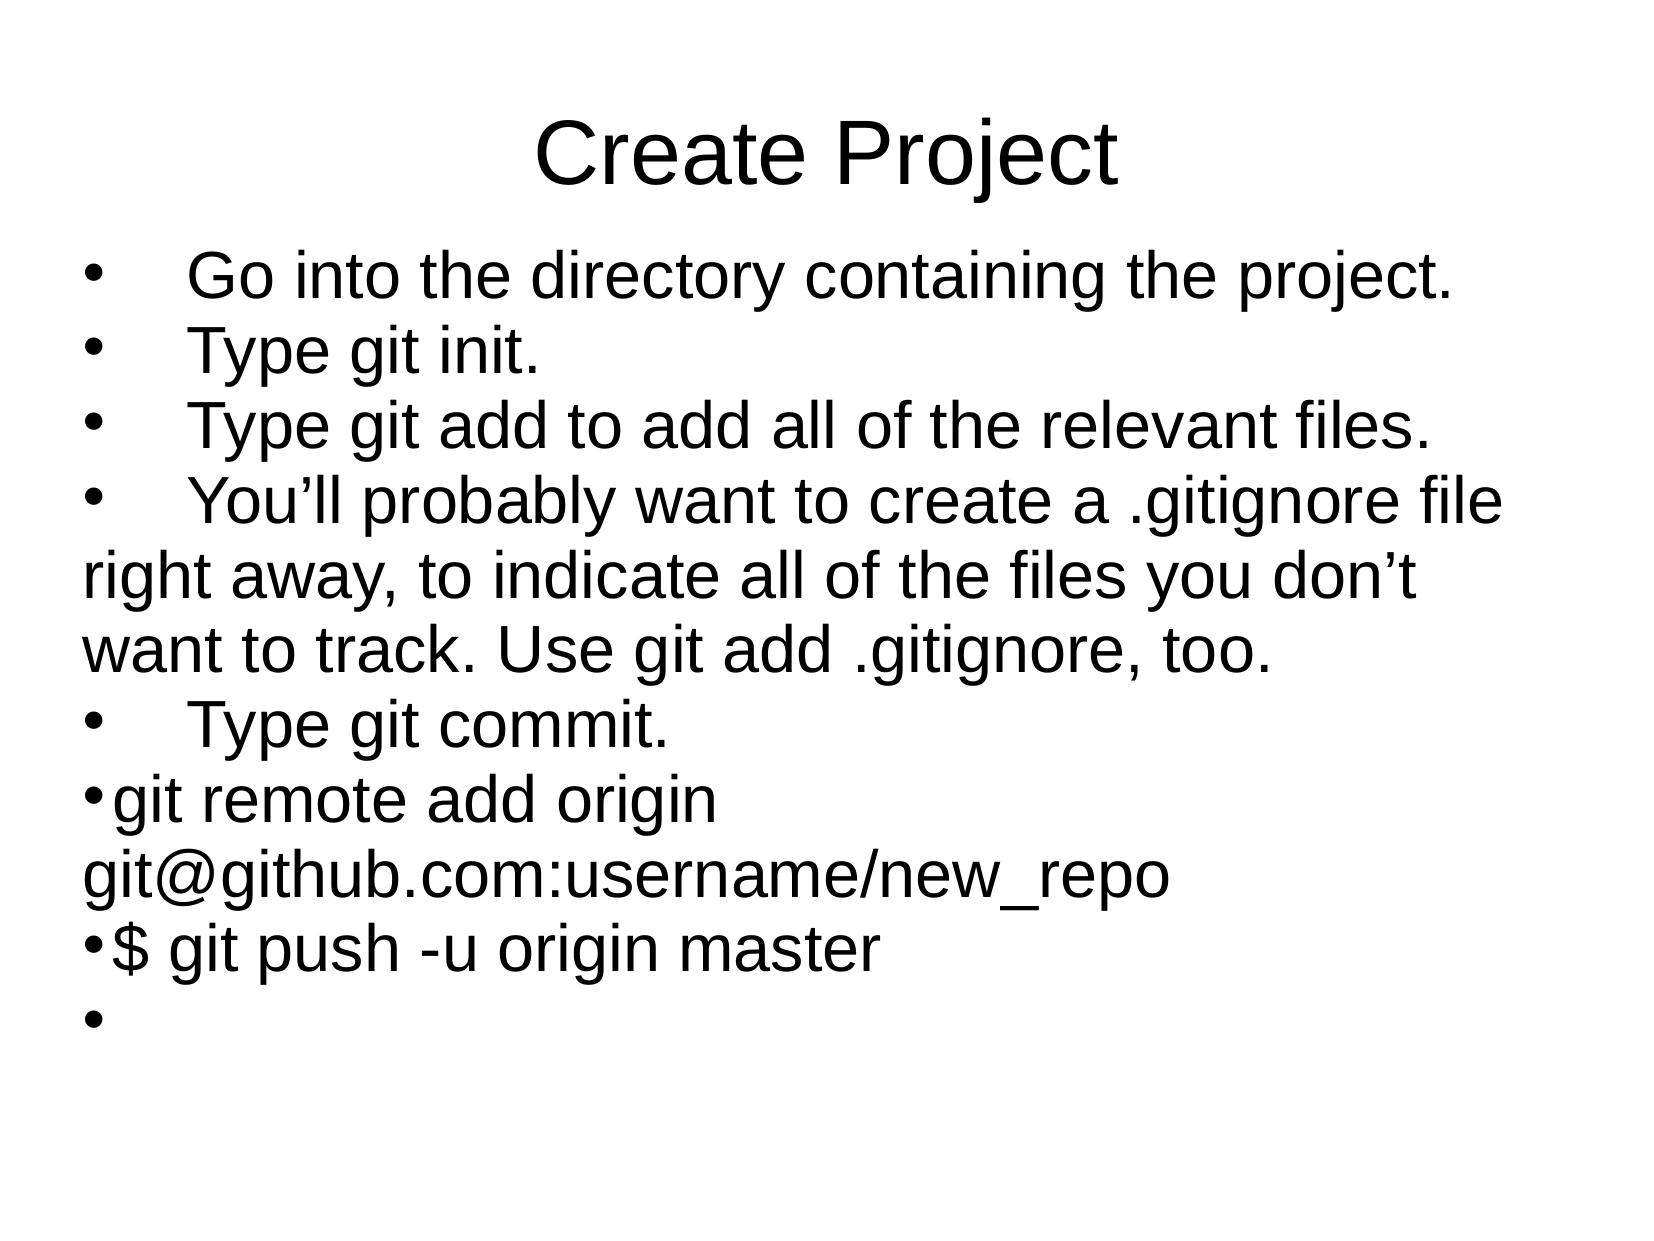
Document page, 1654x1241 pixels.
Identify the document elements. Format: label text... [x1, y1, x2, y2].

text_box Go into the directory containing the project. Type git init. Type git add to add all of the relevant files. You’ll probably want to create a .gitignore file right away, to indicate all of the files you don’t want to track. Use git add .gitignore, too. Type git commit. git remote add origin git@github.com:username/new_repo $ git push -u origin master [82, 238, 1571, 1061]
text_box Create Project [82, 49, 1571, 238]
